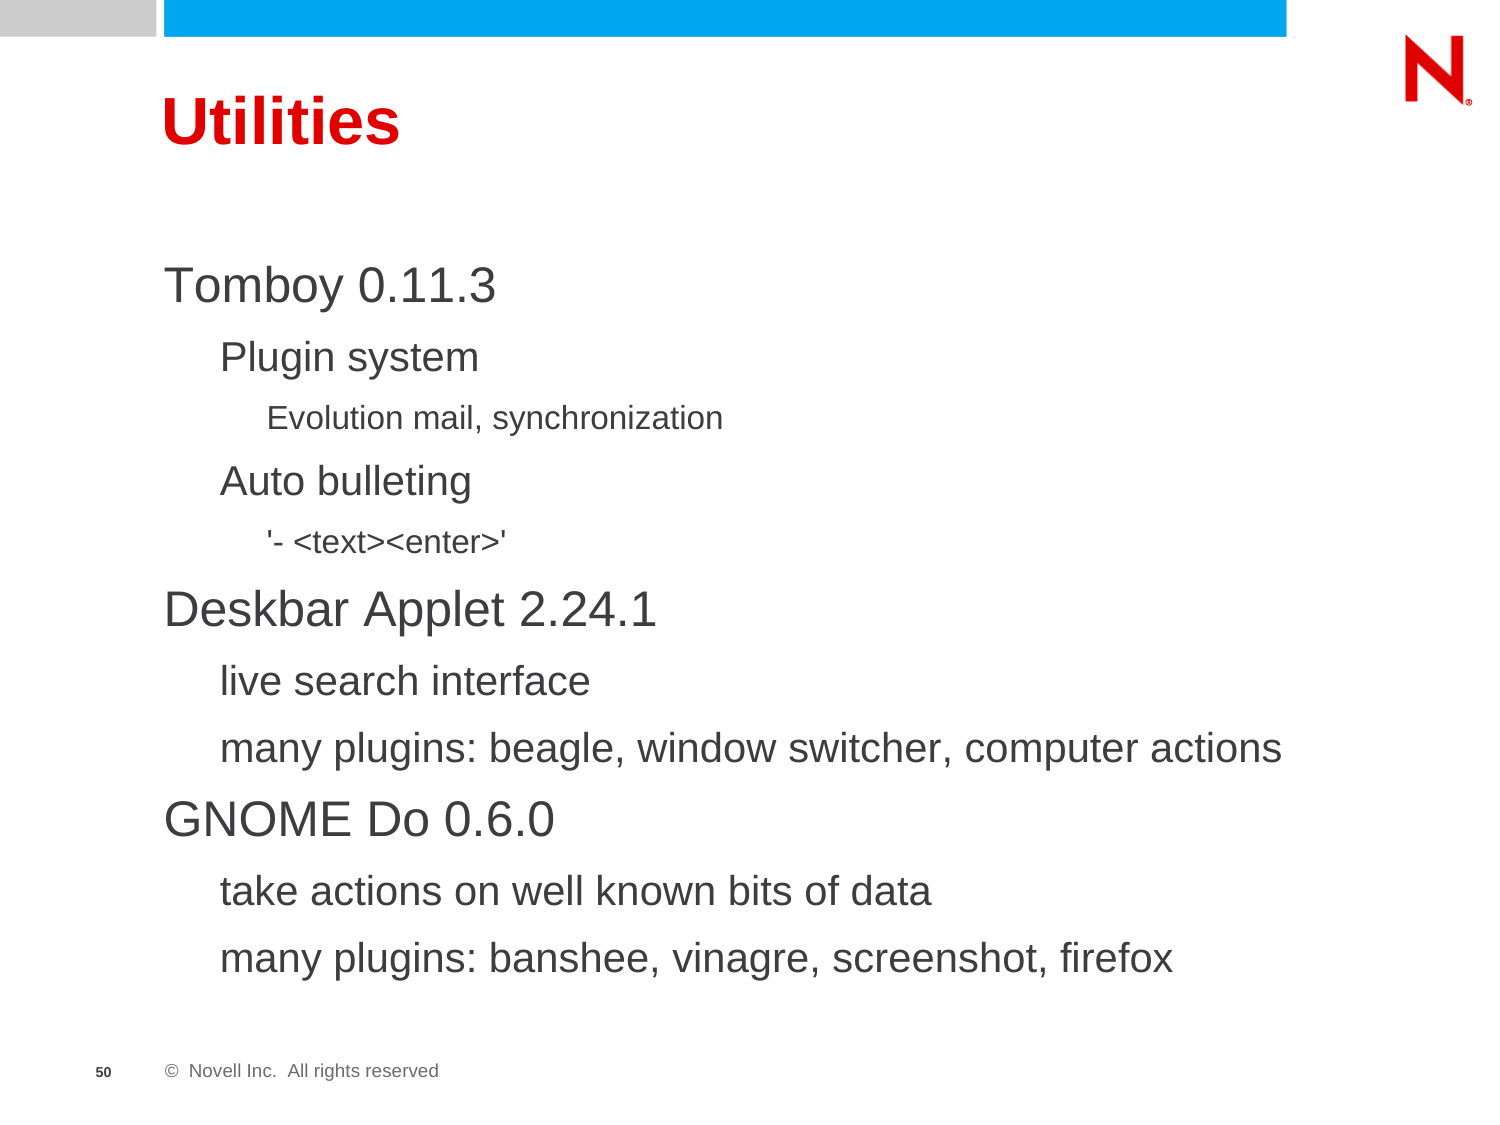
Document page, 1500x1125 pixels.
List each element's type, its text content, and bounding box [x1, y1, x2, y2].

list Tomboy 0.11.3 Plugin system Evolution mail, synchronization Auto bulleting '- <text><enter>' Deskbar Applet 2.24.1 live search interface many plugins: beagle, window switcher, computer actions GNOME Do 0.6.0 take actions on well known bits of data many plugins: banshee, vinagre, screenshot, firefox [163, 254, 1404, 986]
title Utilities [161, 41, 1383, 205]
picture [1403, 32, 1473, 107]
